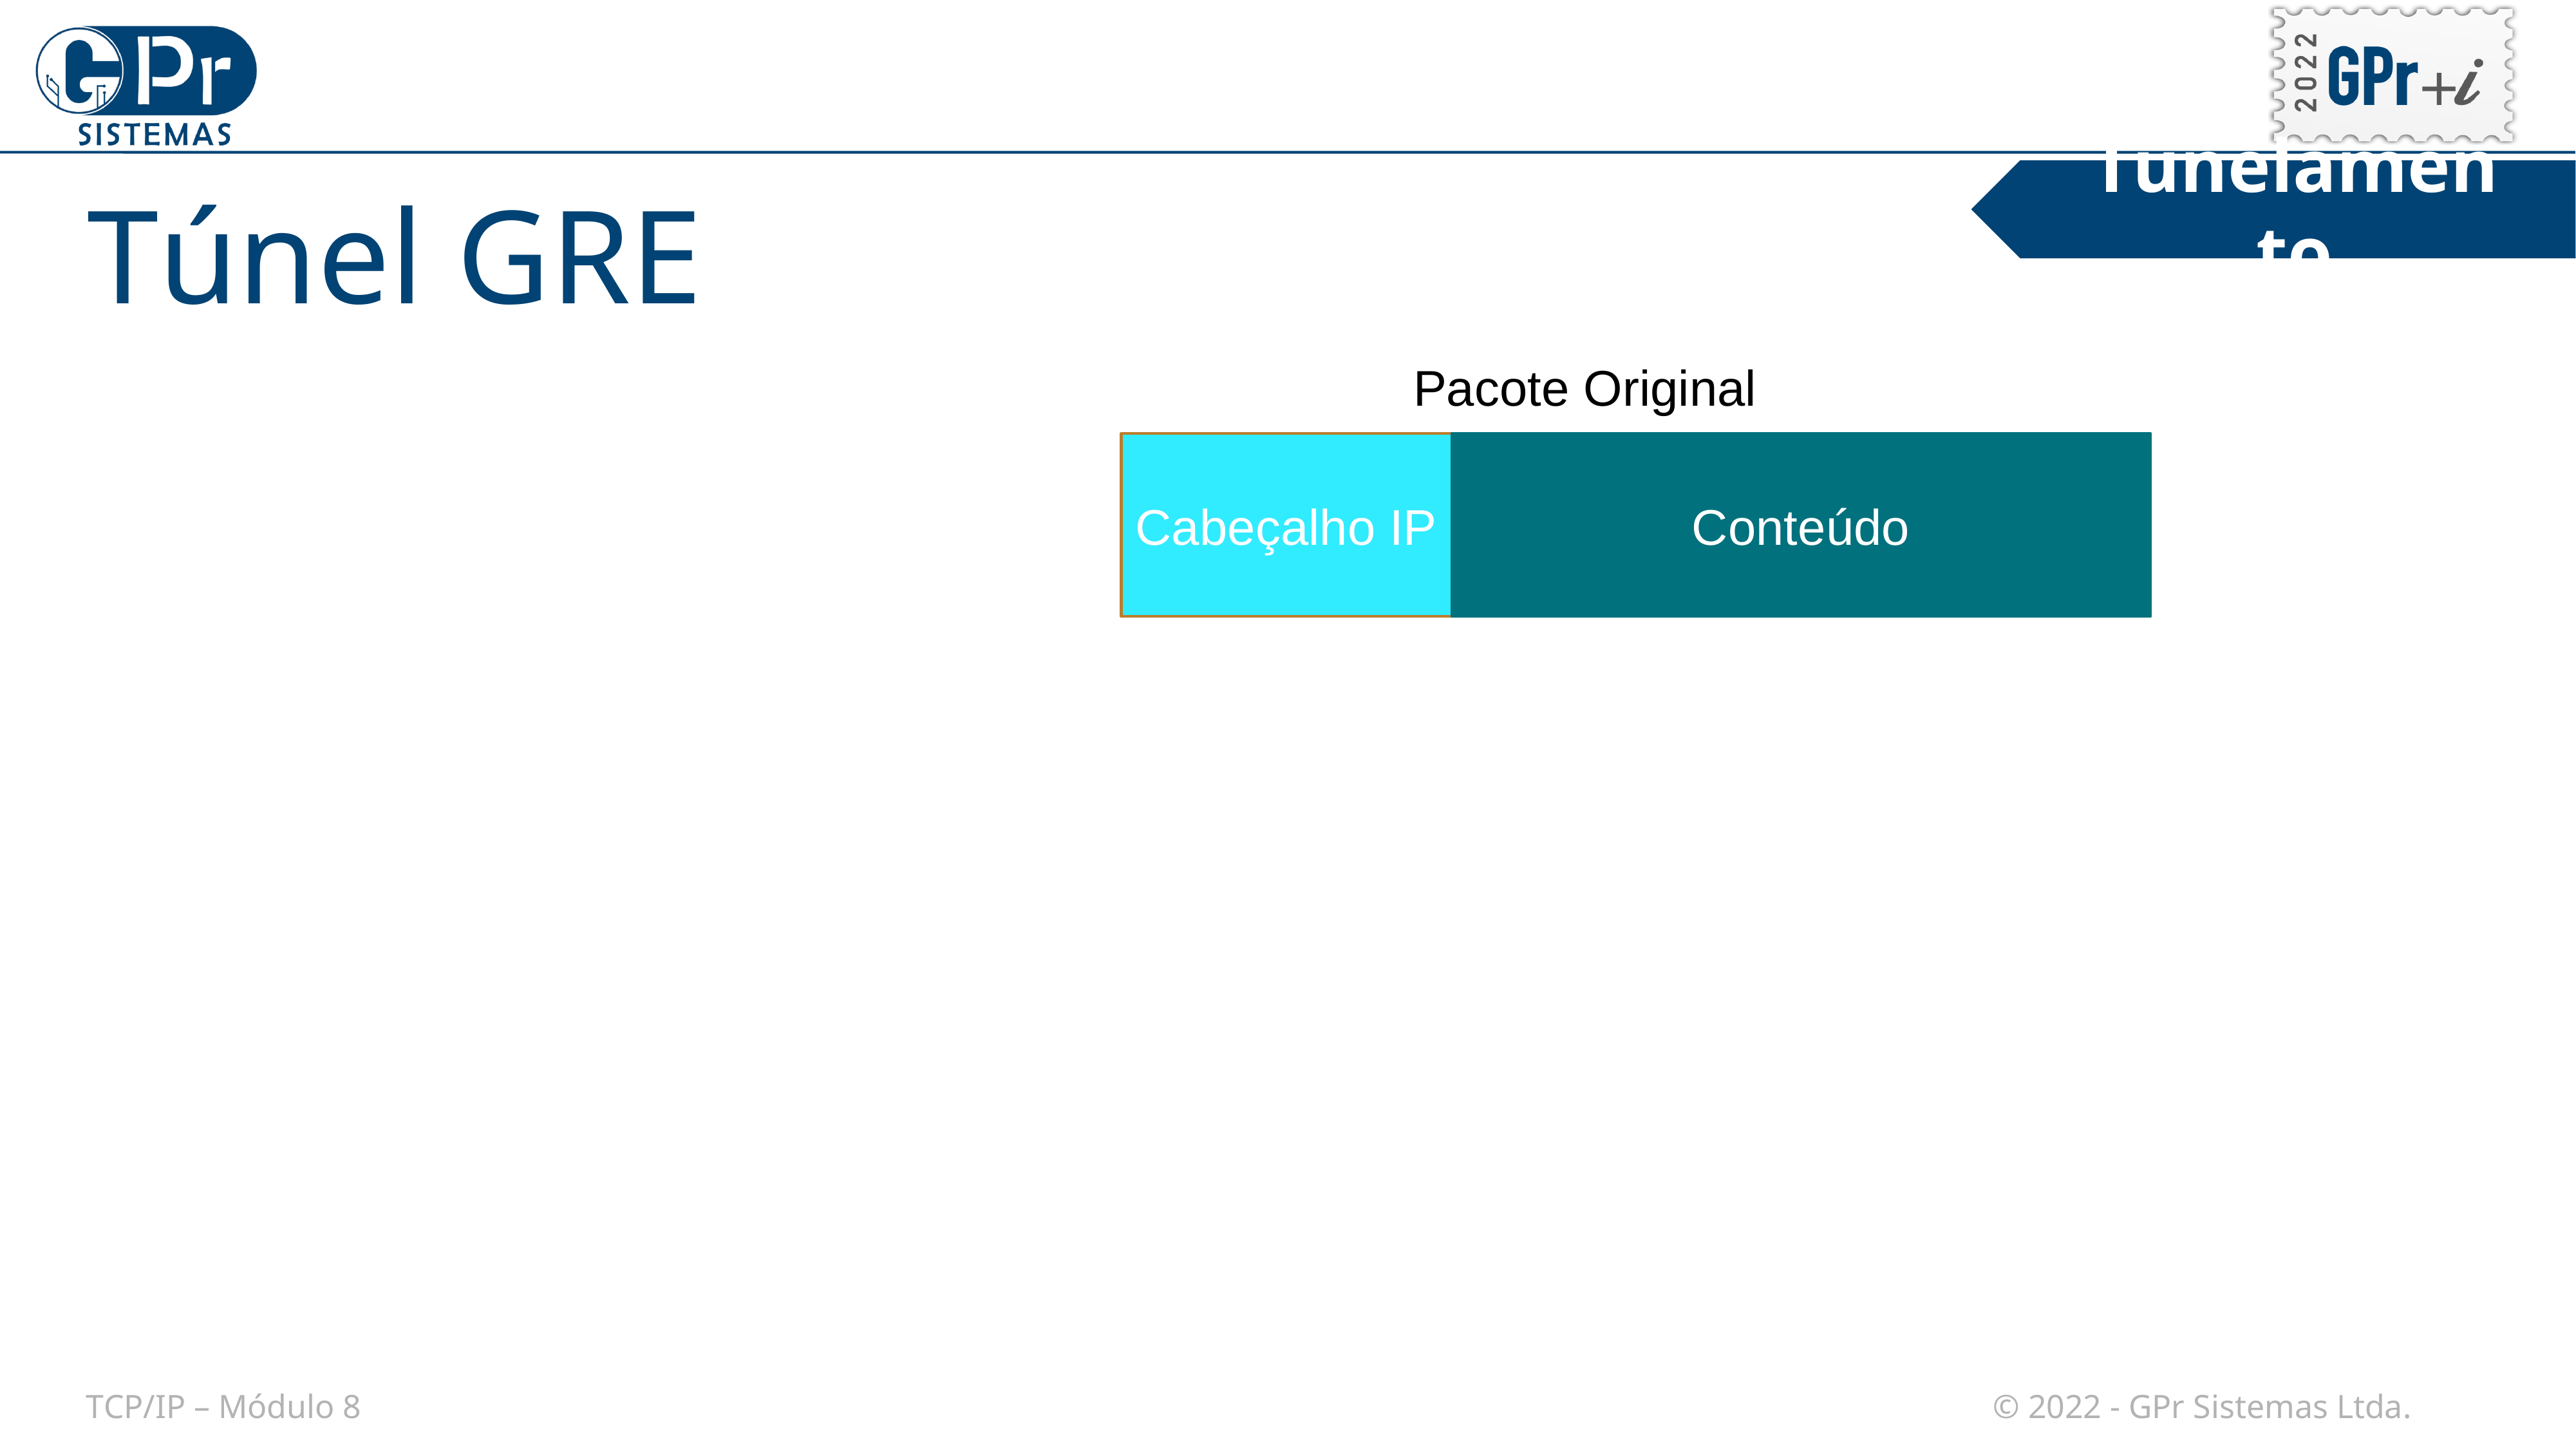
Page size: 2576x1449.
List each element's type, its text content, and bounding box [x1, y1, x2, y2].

text_box [2496, 160, 2576, 258]
text_box [2013, 160, 2071, 169]
text_box Pacote Original [1404, 350, 1919, 422]
picture [34, 26, 257, 147]
text_box Cabeçalho IP [1122, 433, 1452, 616]
text_box Conteúdo [1452, 433, 2150, 616]
text_box Tunelamento [2071, 157, 2517, 256]
list Túnel GRE [81, 169, 2496, 343]
picture [2268, 4, 2519, 145]
